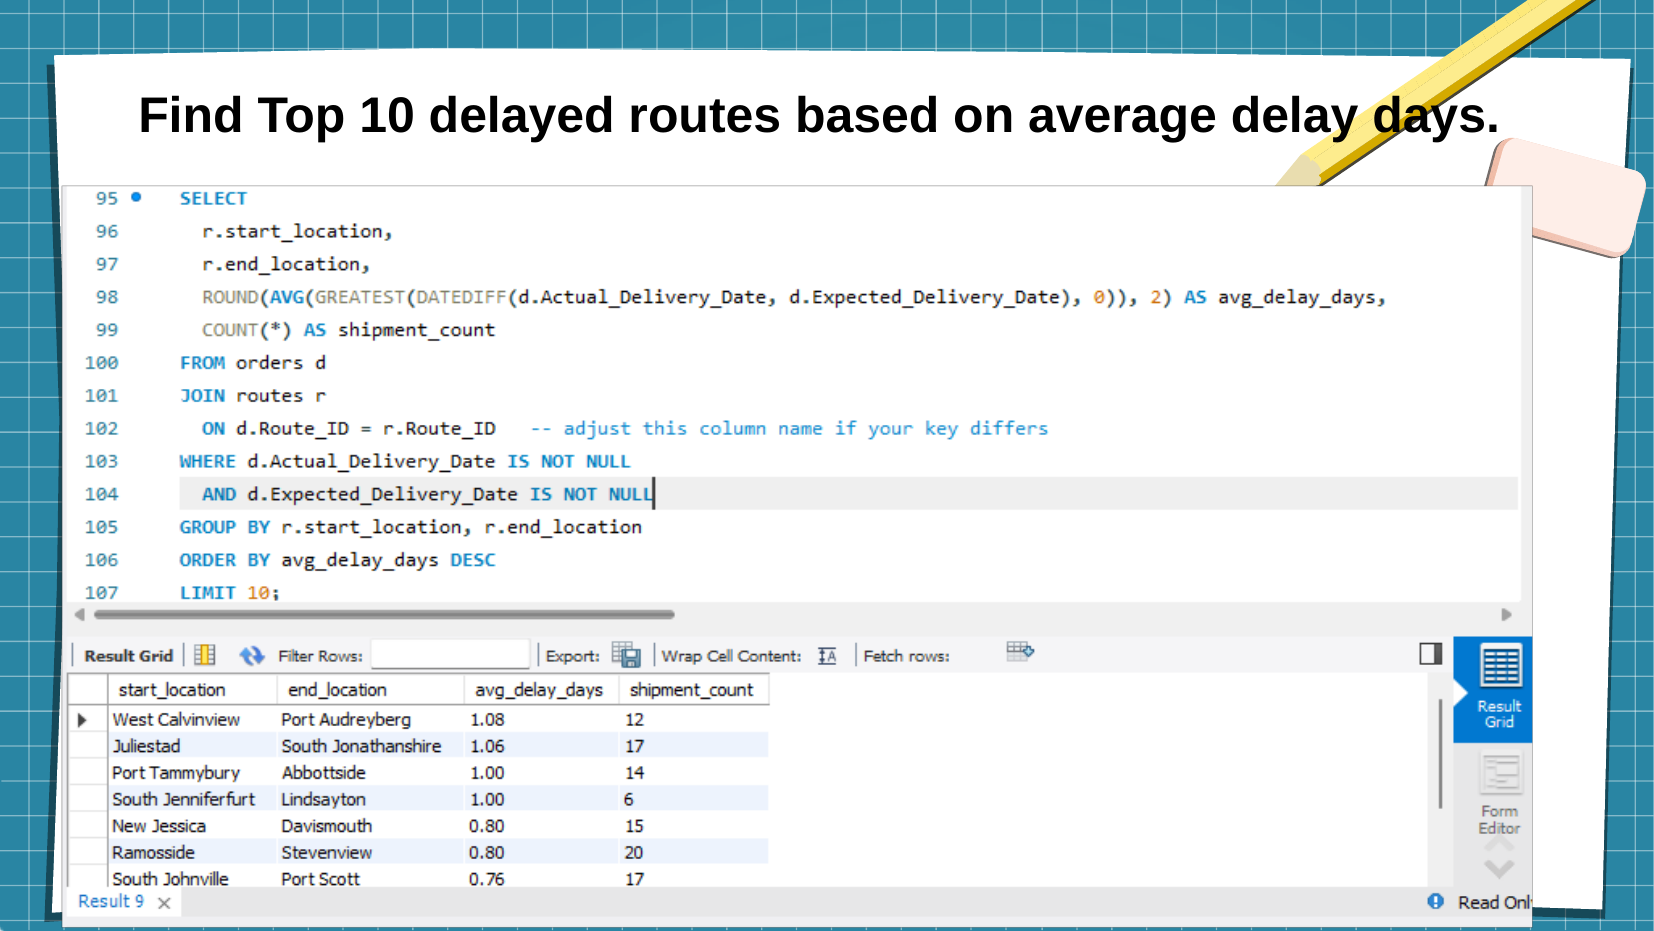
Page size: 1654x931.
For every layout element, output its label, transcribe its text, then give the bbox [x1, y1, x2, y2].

title Find Top 10 delayed routes based on average delay days. [82, 37, 1571, 193]
picture [59, 183, 1536, 931]
